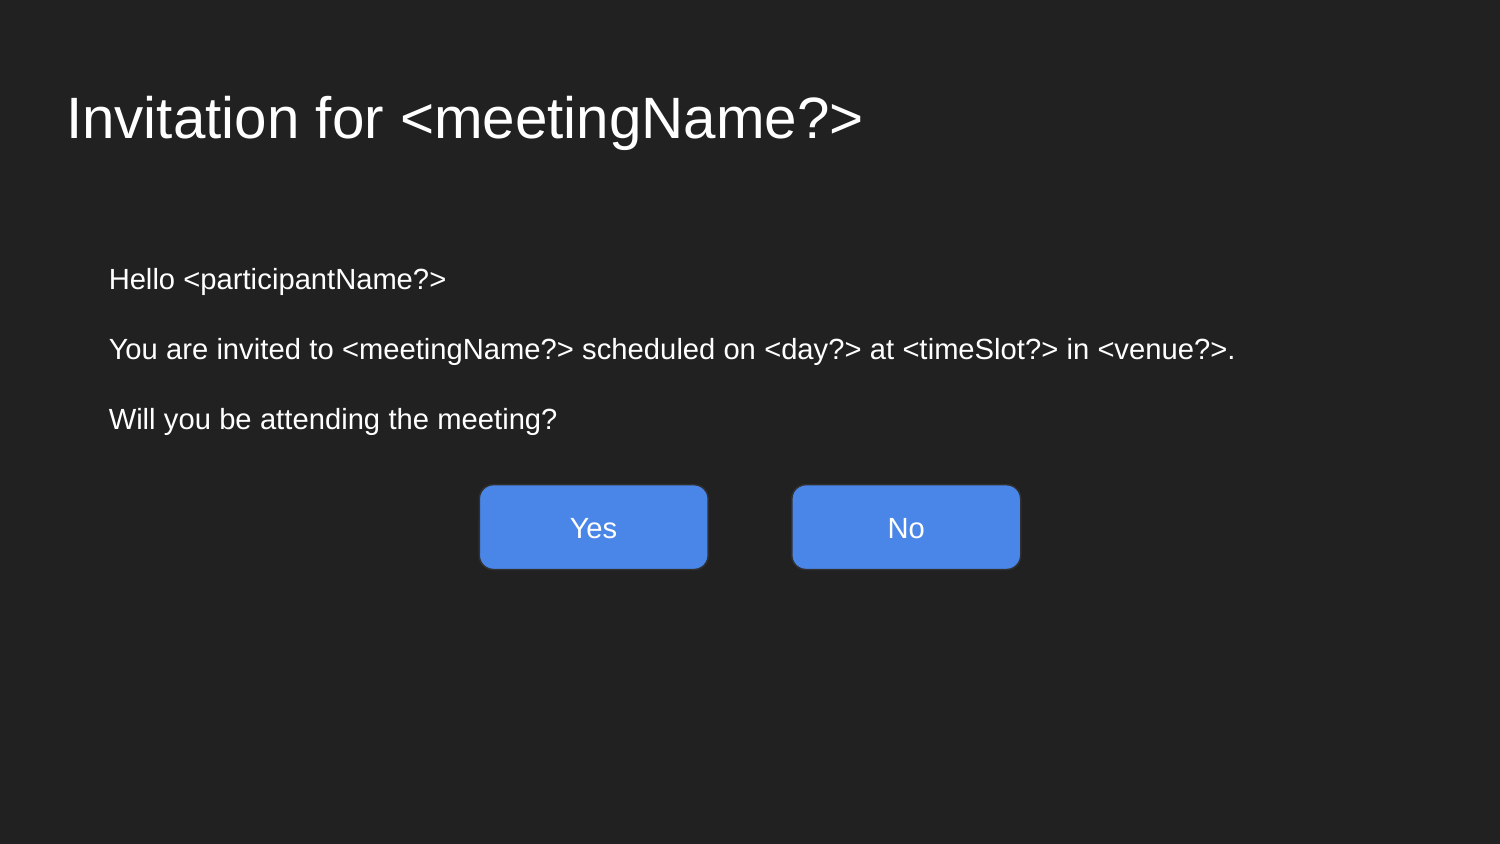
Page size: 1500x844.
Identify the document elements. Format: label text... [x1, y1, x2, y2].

text_box Yes [479, 484, 709, 570]
subtitle Invitation for <meetingName?> [51, 64, 1449, 195]
text_box No [791, 484, 1021, 570]
text_box Hello <participantName?> You are invited to <meetingName?> scheduled on <day?> at <timeSlot?> in <venue?>. Will you be attending the meeting? [93, 245, 1414, 702]
